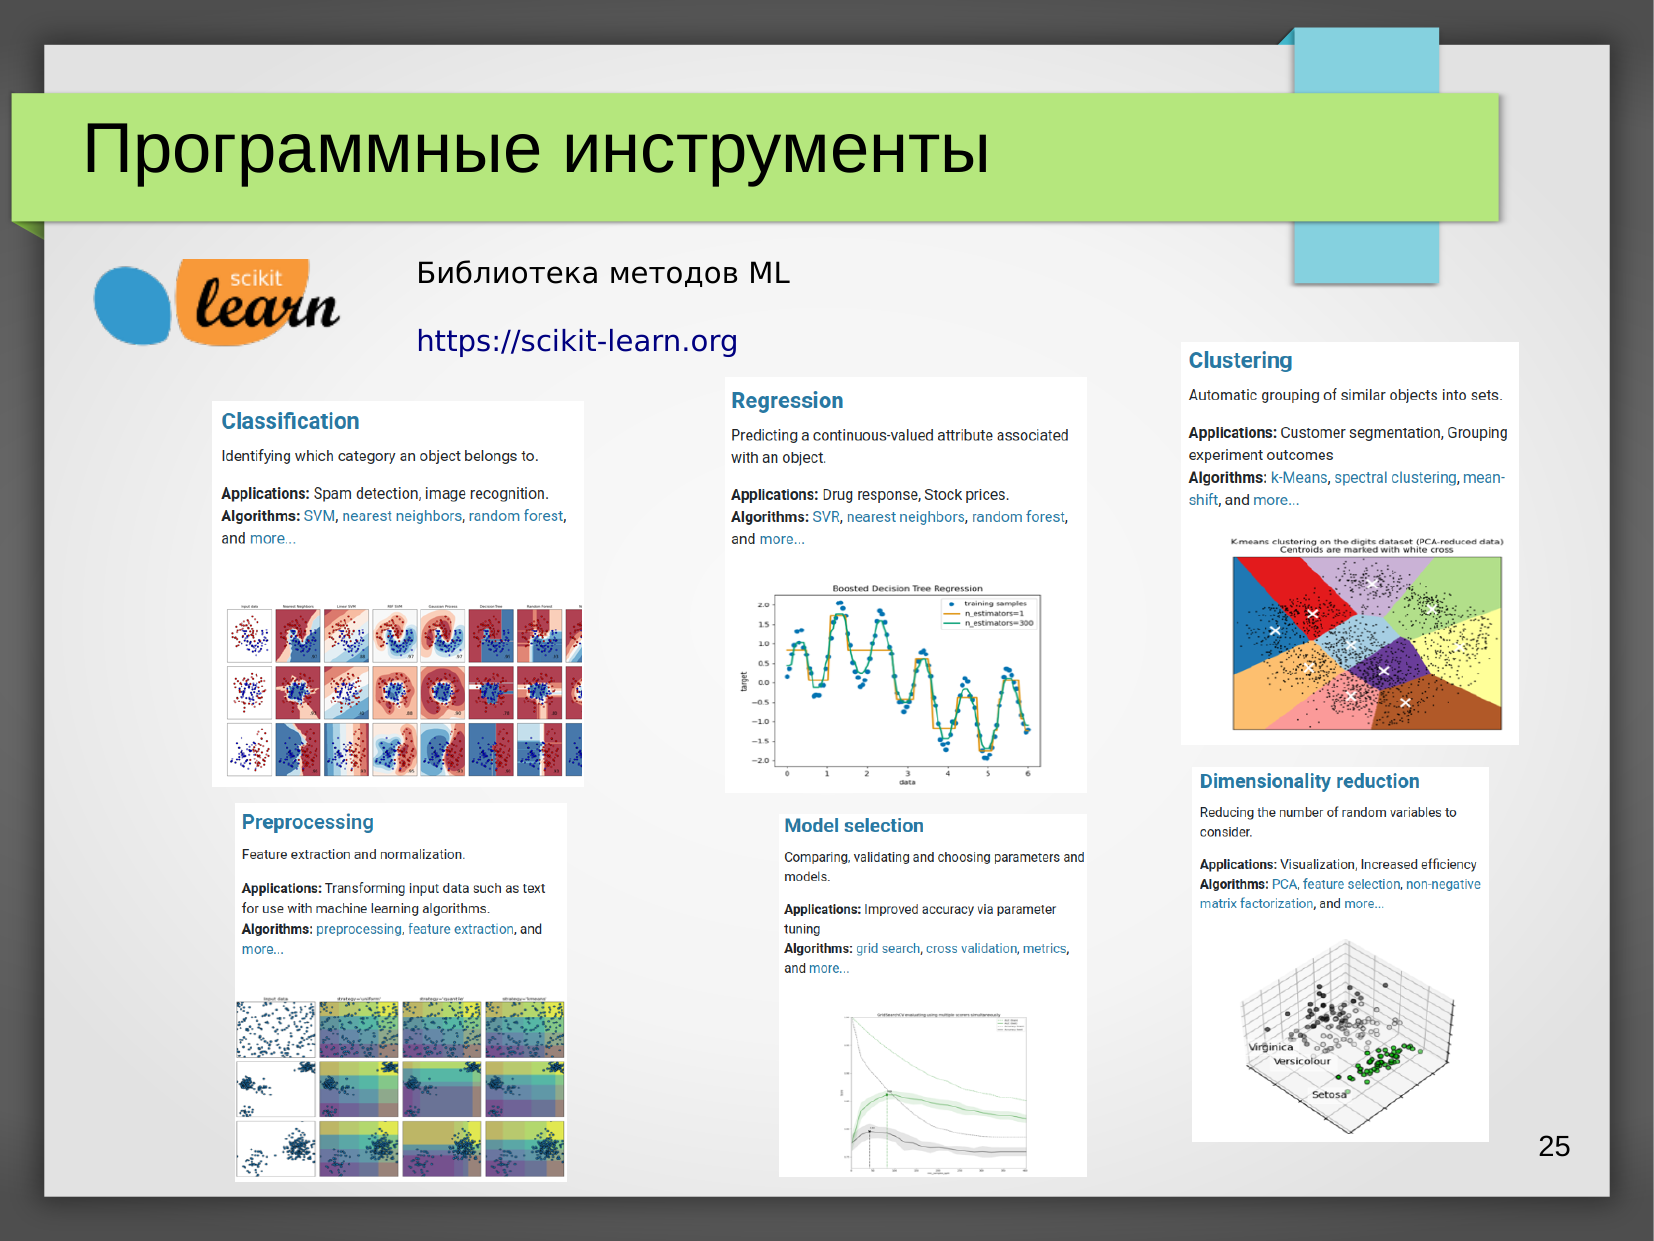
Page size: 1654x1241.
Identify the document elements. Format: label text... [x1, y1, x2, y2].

picture [0, 0, 1654, 1241]
title Программные инструменты [82, 106, 1264, 189]
text_box Библиотека методов ML https://scikit-learn.org [401, 248, 1111, 367]
